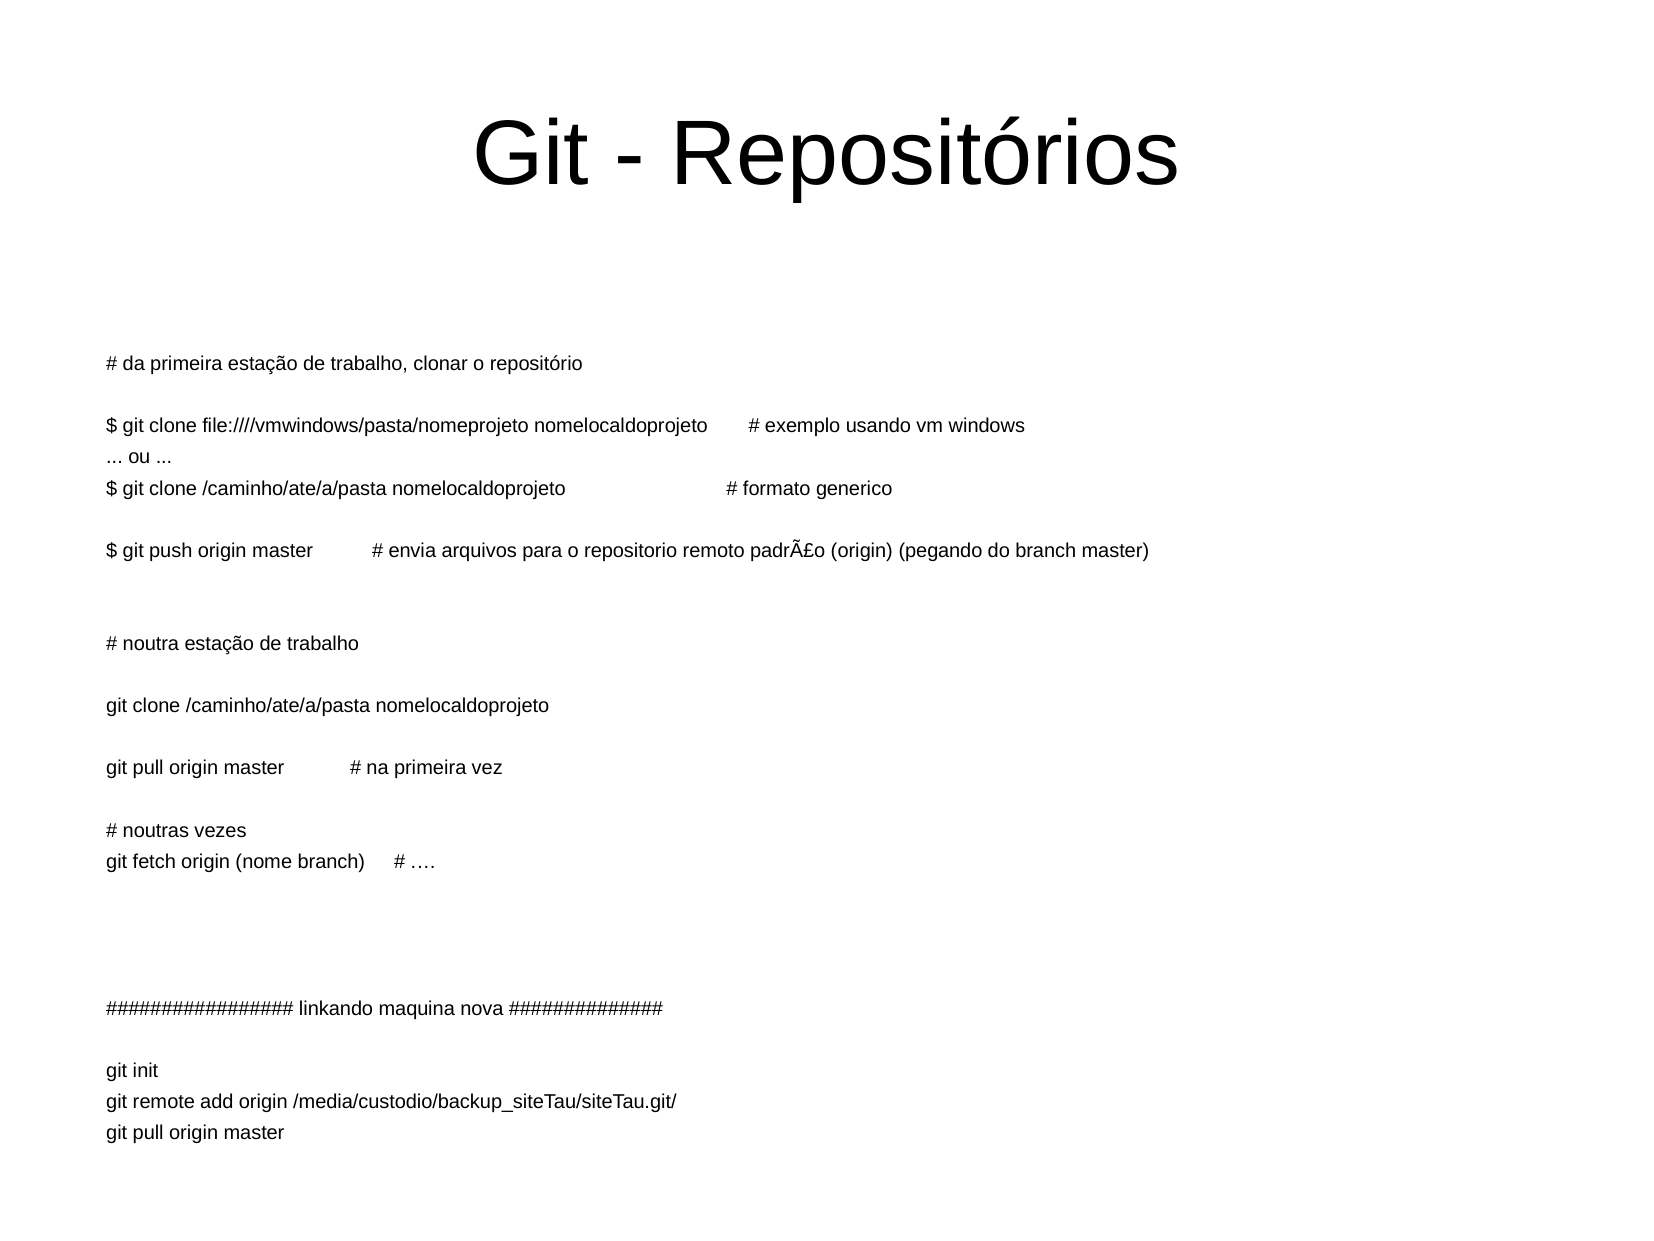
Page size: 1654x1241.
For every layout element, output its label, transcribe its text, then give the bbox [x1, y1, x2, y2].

list # da primeira estação de trabalho, clonar o repositório $ git clone file:////vmwindows/pasta/nomeprojeto nomelocaldoprojeto # exemplo usando vm windows ... ou ... $ git clone /caminho/ate/a/pasta nomelocaldoprojeto # formato generico $ git push origin master # envia arquivos para o repositorio remoto padrÃ£o (origin) (pegando do branch master) # noutra estação de trabalho git clone /caminho/ate/a/pasta nomelocaldoprojeto git pull origin master # na primeira vez # noutras vezes git fetch origin (nome branch) # .… ################# linkando maquina nova ############## git init git remote add origin /media/custodio/backup_siteTau/siteTau.git/ git pull origin master [106, 290, 1572, 1158]
title Git - Repositórios [82, 49, 1571, 257]
